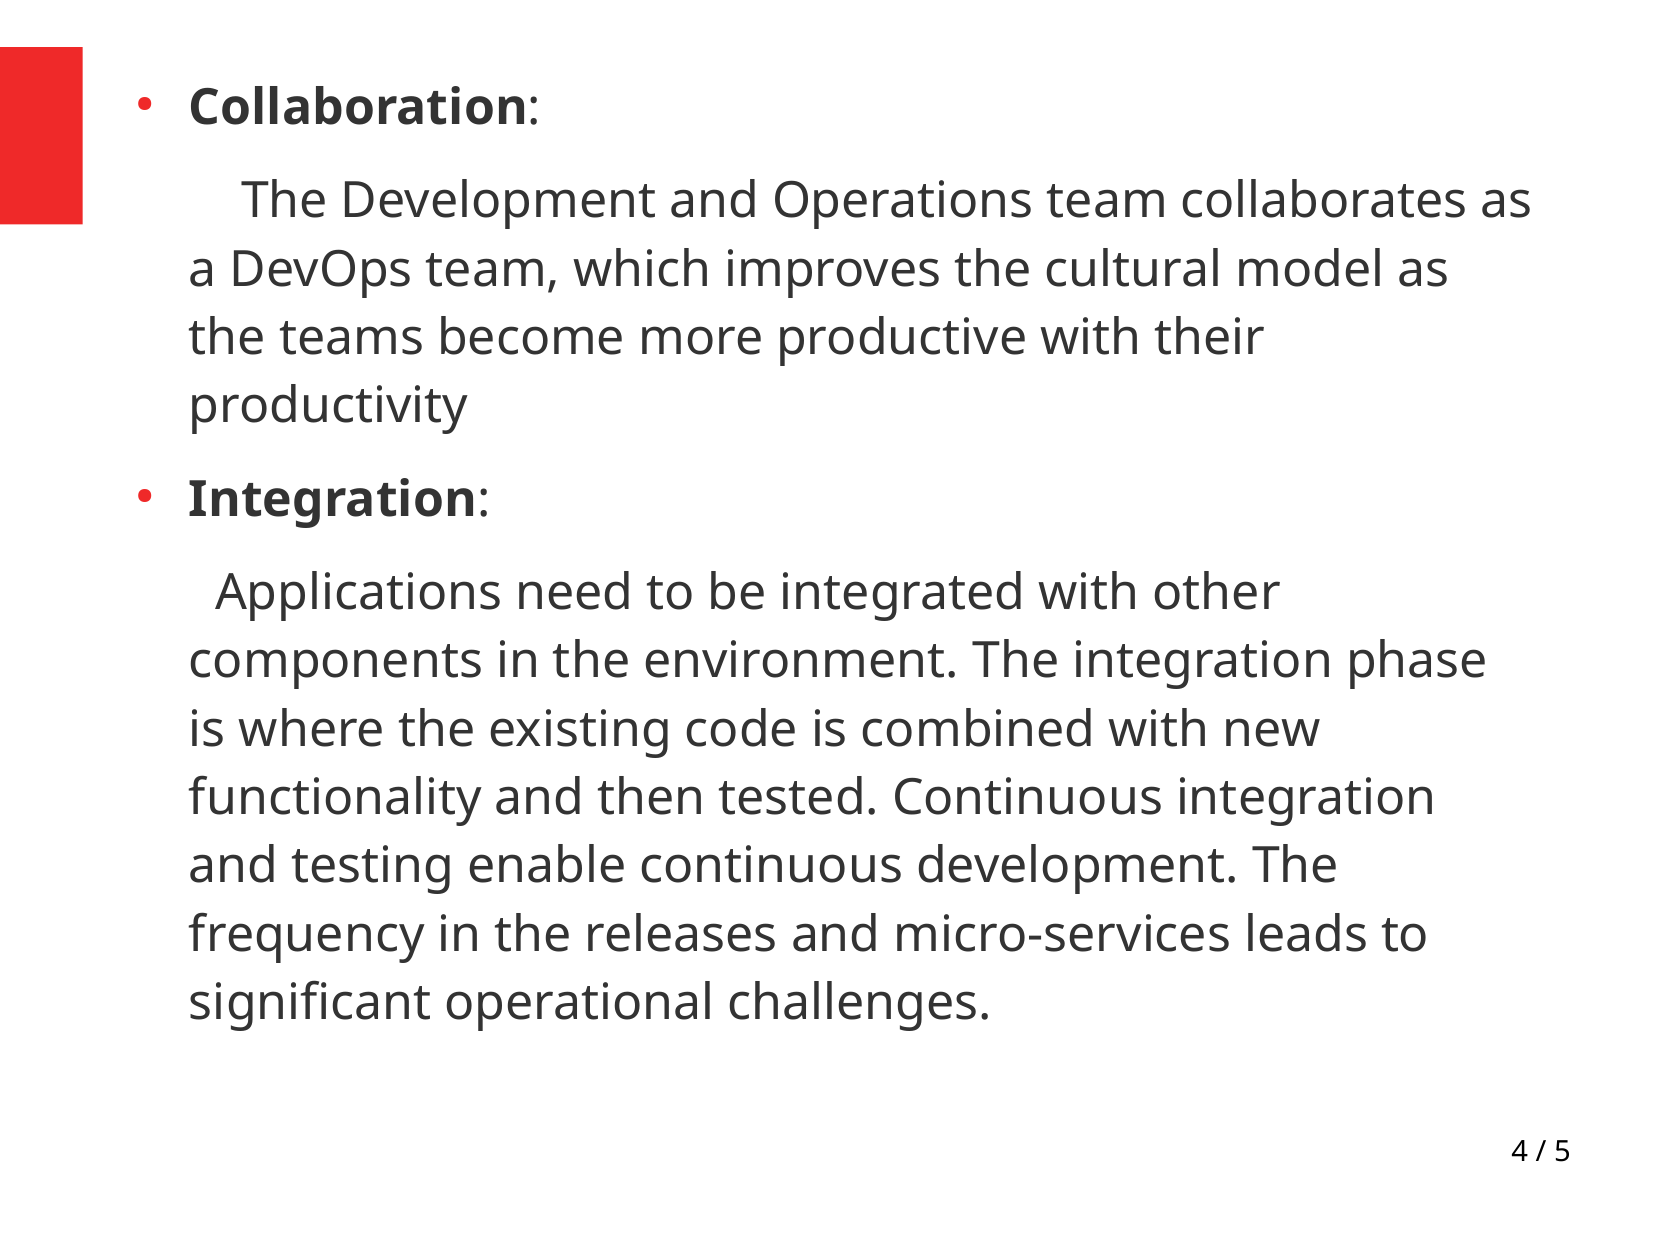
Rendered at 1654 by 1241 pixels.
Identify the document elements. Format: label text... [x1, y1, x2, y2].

list Collaboration: The Development and Operations team collaborates as a DevOps team, which improves the cultural model as the teams become more productive with their productivity Integration: Applications need to be integrated with other components in the environment. The integration phase is where the existing code is combined with new functionality and then tested. Continuous integration and testing enable continuous development. The frequency in the releases and micro-services leads to significant operational challenges. [118, 70, 1536, 1158]
